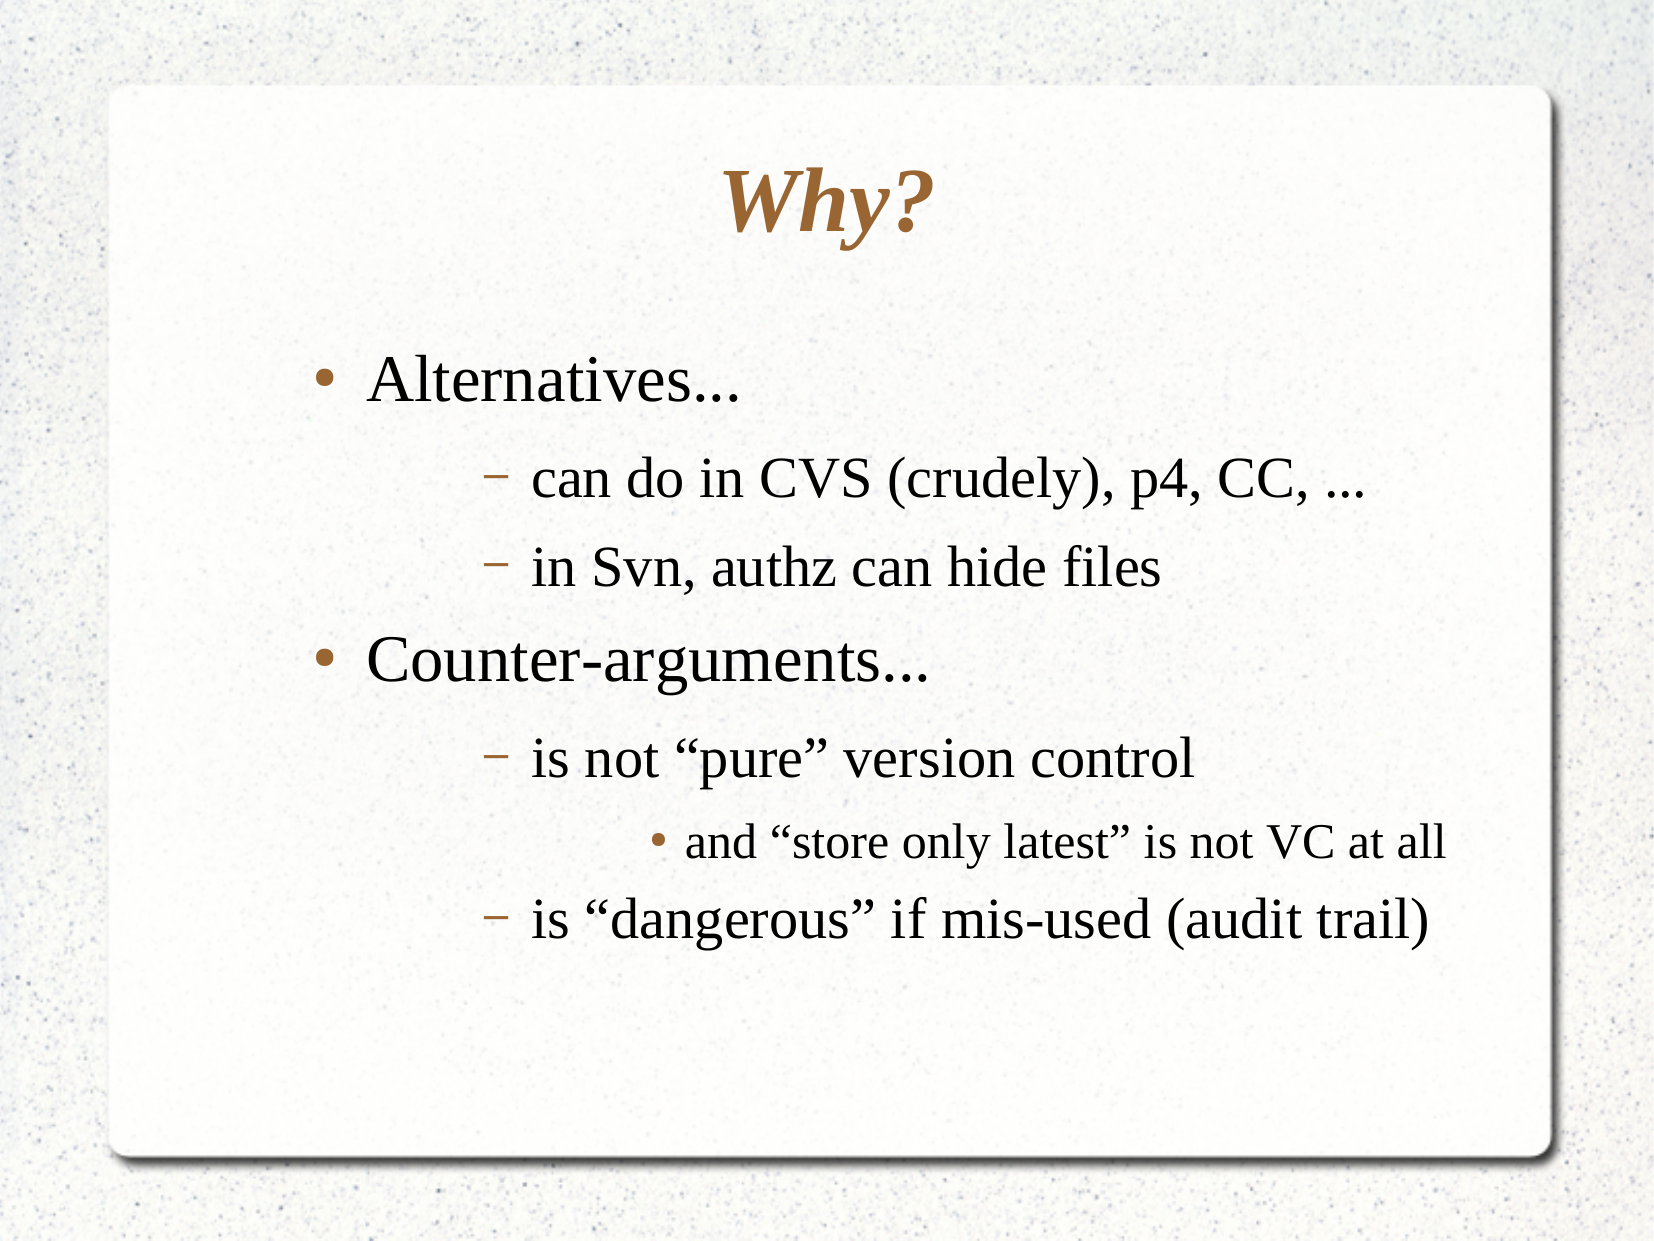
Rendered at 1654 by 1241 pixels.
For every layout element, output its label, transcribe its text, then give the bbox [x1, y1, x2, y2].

title Why? [118, 96, 1536, 304]
picture [0, 0, 1654, 1241]
list Alternatives... can do in CVS (crudely), p4, CC, ... in Svn, authz can hide files Counter-arguments... is not “pure” version control and “store only latest” is not VC at all is “dangerous” if mis-used (audit trail) [295, 342, 1654, 1161]
